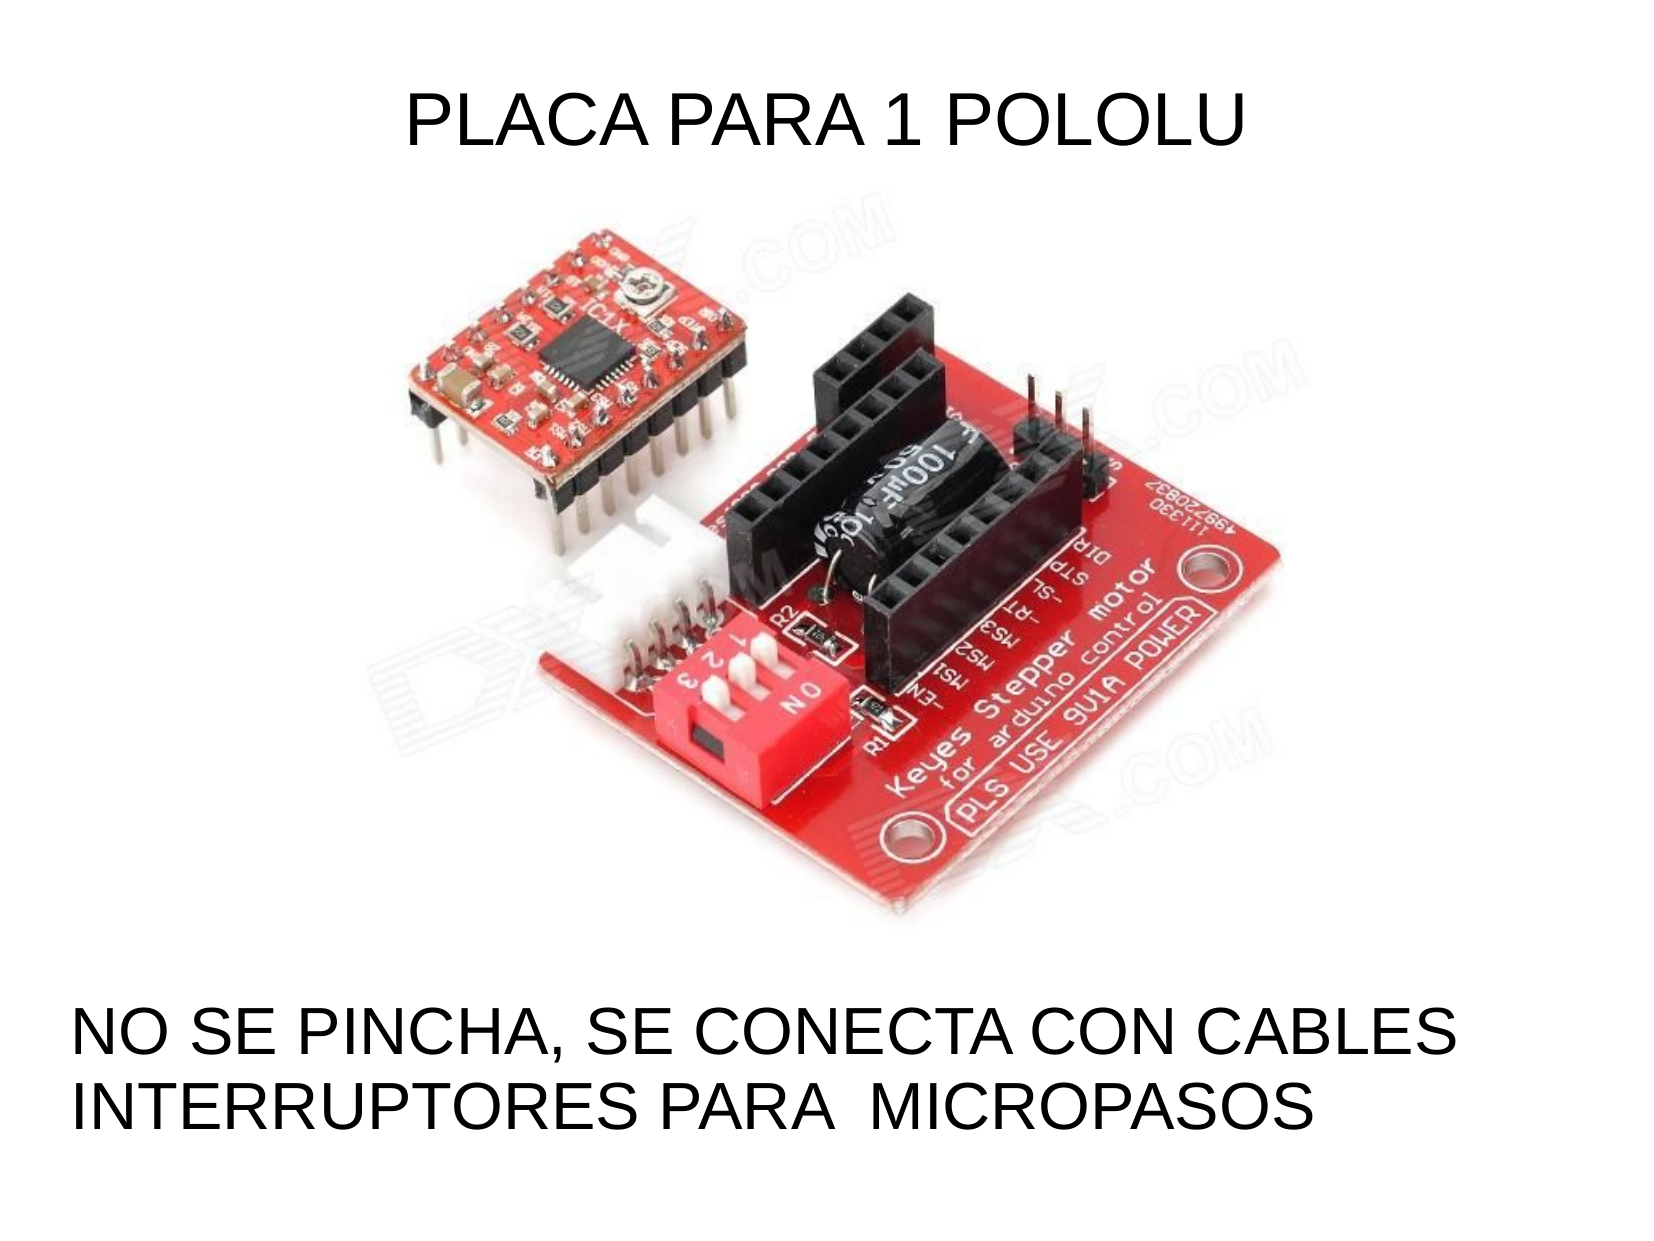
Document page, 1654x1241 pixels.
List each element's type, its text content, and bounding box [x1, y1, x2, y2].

picture [366, 189, 1324, 992]
title PLACA PARA 1 POLOLU [82, 49, 1571, 189]
text_box NO SE PINCHA, SE CONECTA CON CABLES INTERRUPTORES PARA MICROPASOS [70, 992, 1595, 1146]
